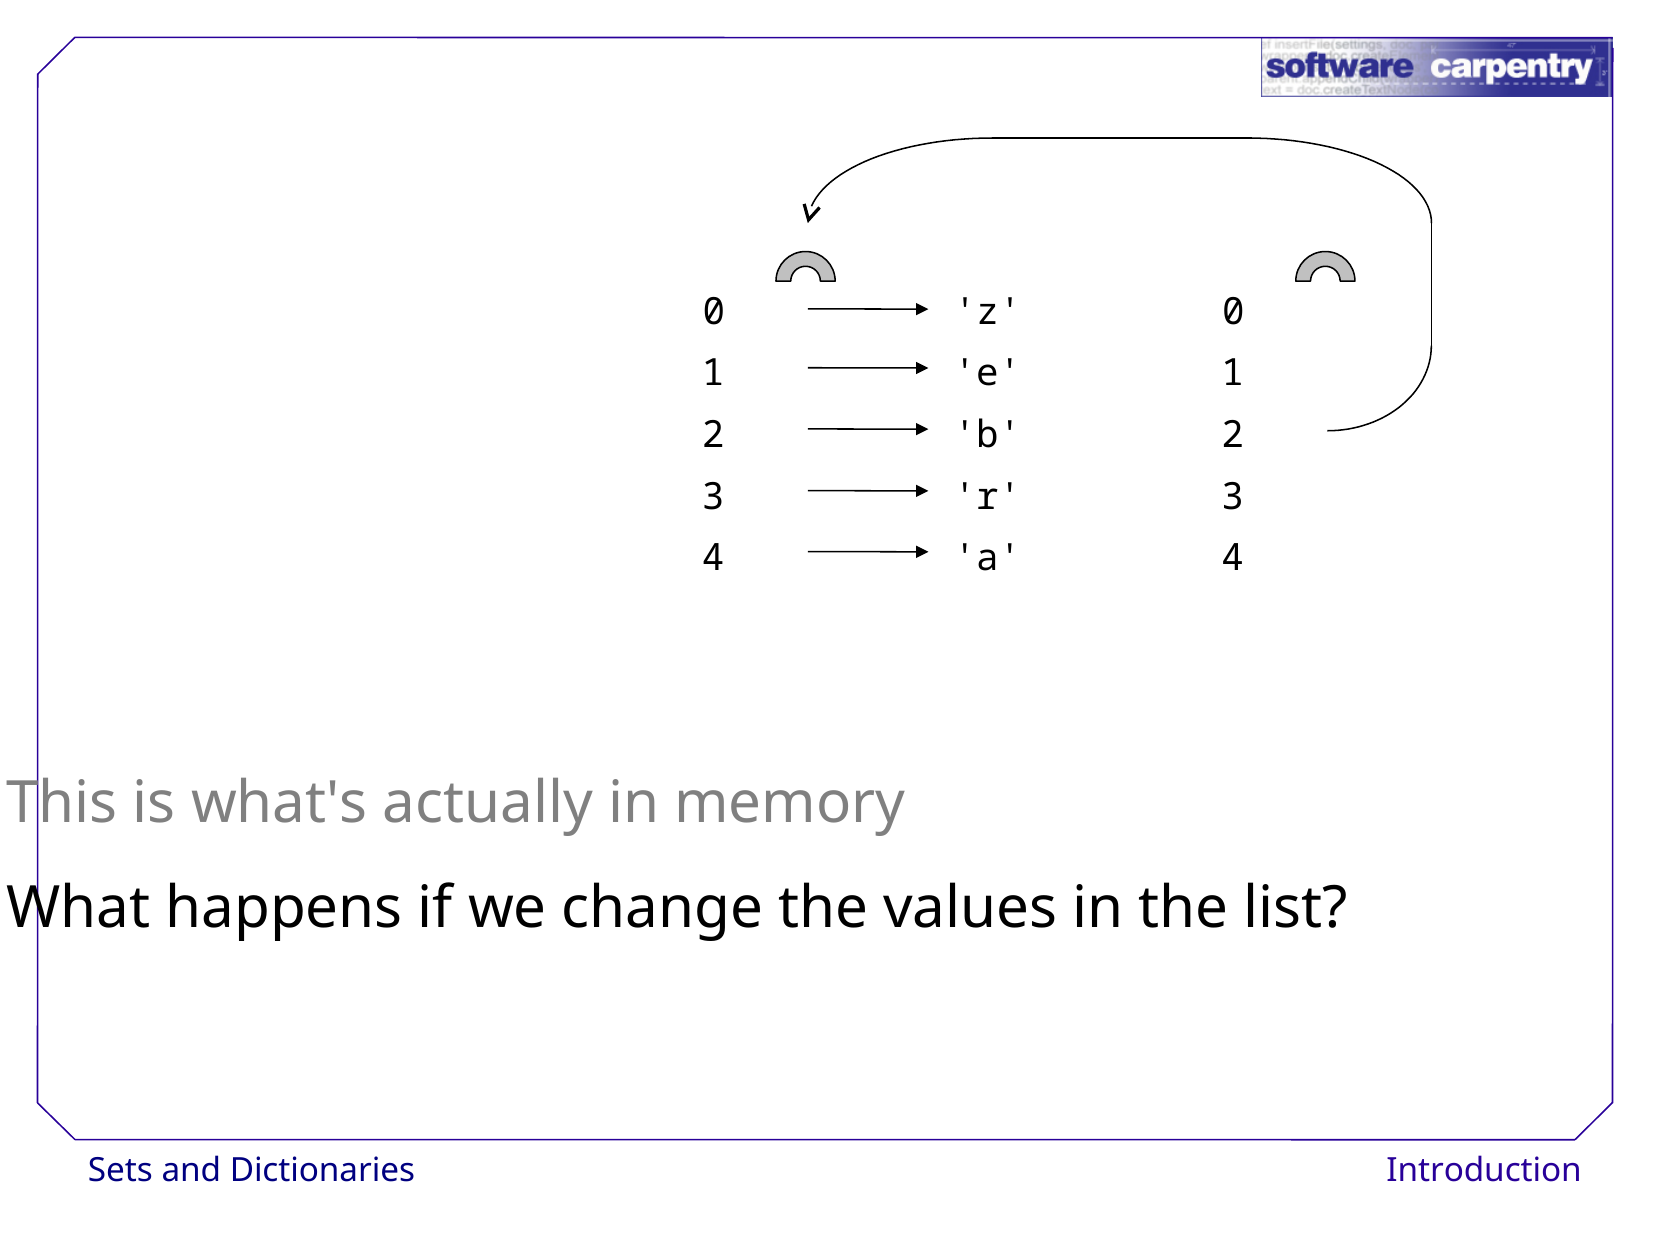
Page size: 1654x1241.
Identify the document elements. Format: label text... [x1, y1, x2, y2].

text_box 'z' [921, 271, 1054, 332]
table_cell [779, 462, 836, 523]
text_box 2 [647, 394, 779, 455]
text_box 'r' [921, 469, 1054, 516]
text_box 0 [1167, 271, 1300, 347]
text_box 'a' [921, 516, 1054, 592]
table_cell [779, 402, 836, 462]
text_box 1 [647, 332, 779, 394]
table_cell [1299, 462, 1356, 523]
picture [1261, 39, 1613, 97]
table_header [780, 281, 836, 341]
table_cell [1299, 341, 1356, 402]
text_box [1297, 251, 1355, 282]
text_box 4 [647, 517, 779, 593]
text_box [777, 251, 836, 282]
table_cell [779, 341, 836, 402]
table_cell [1299, 402, 1356, 462]
text_box 1 [1166, 332, 1299, 394]
text_box 4 [1166, 517, 1299, 593]
text_box This is what's actually in memory What happens if we change the values in the list? [0, 721, 1514, 947]
text_box 3 [1166, 455, 1299, 517]
text_box 3 [647, 455, 779, 517]
table_header [1300, 281, 1356, 341]
text_box 'b' [921, 393, 1054, 469]
text_box 'e' [921, 332, 1054, 393]
text_box 2 [1166, 394, 1299, 455]
table_cell [779, 523, 836, 583]
table_cell [1299, 523, 1356, 583]
text_box 0 [647, 271, 780, 347]
